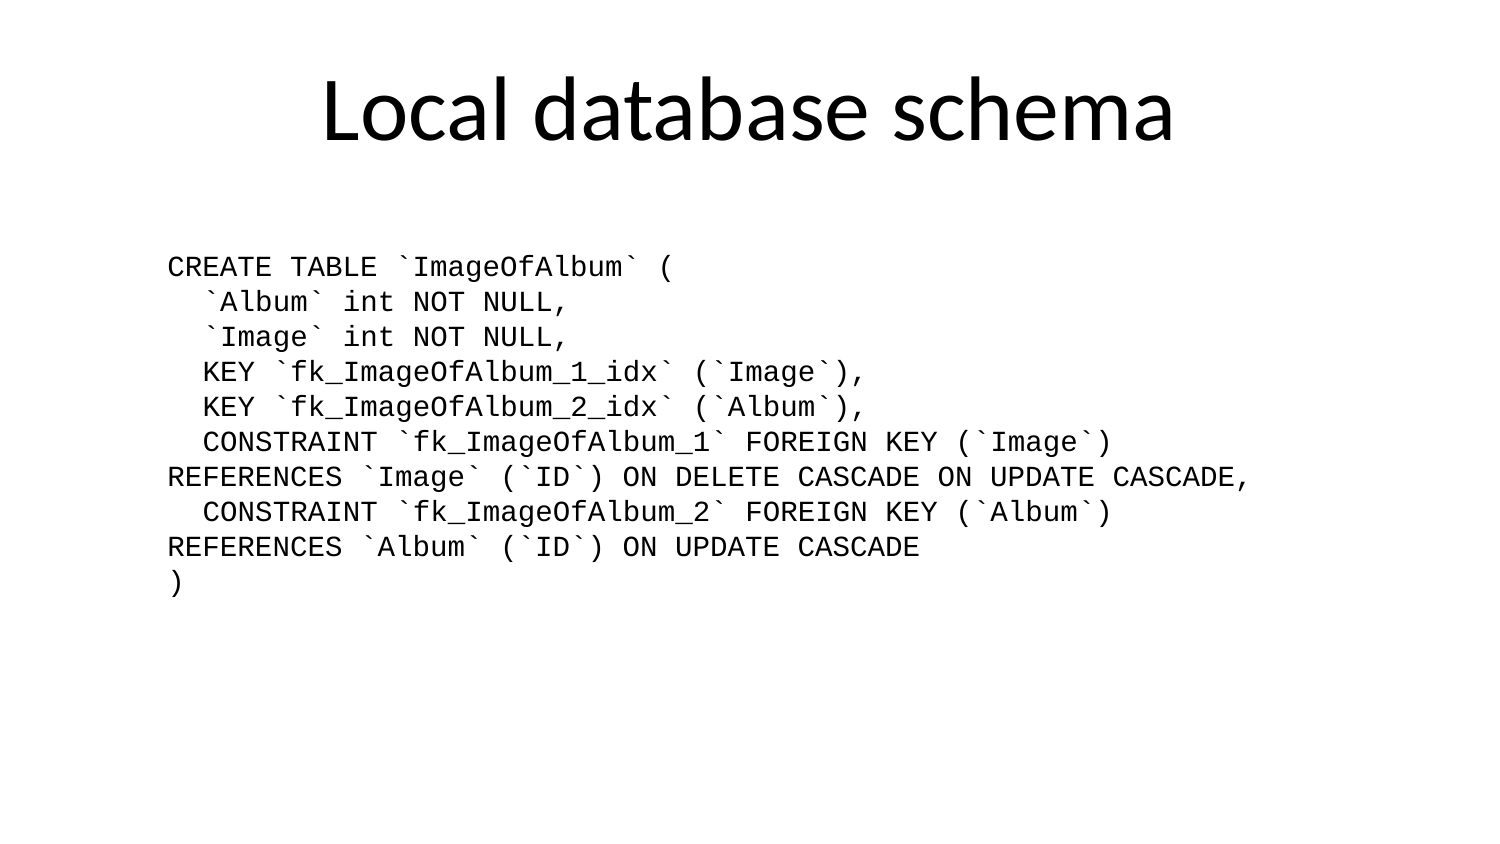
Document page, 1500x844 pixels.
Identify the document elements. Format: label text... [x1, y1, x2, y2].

list CREATE TABLE `ImageOfAlbum` ( `Album` int NOT NULL, `Image` int NOT NULL, KEY `fk_ImageOfAlbum_1_idx` (`Image`), KEY `fk_ImageOfAlbum_2_idx` (`Album`), CONSTRAINT `fk_ImageOfAlbum_1` FOREIGN KEY (`Image`) REFERENCES `Image` (`ID`) ON DELETE CASCADE ON UPDATE CASCADE, CONSTRAINT `fk_ImageOfAlbum_2` FOREIGN KEY (`Album`) REFERENCES `Album` (`ID`) ON UPDATE CASCADE ) [150, 238, 1276, 713]
title Local database schema [75, 33, 1425, 175]
